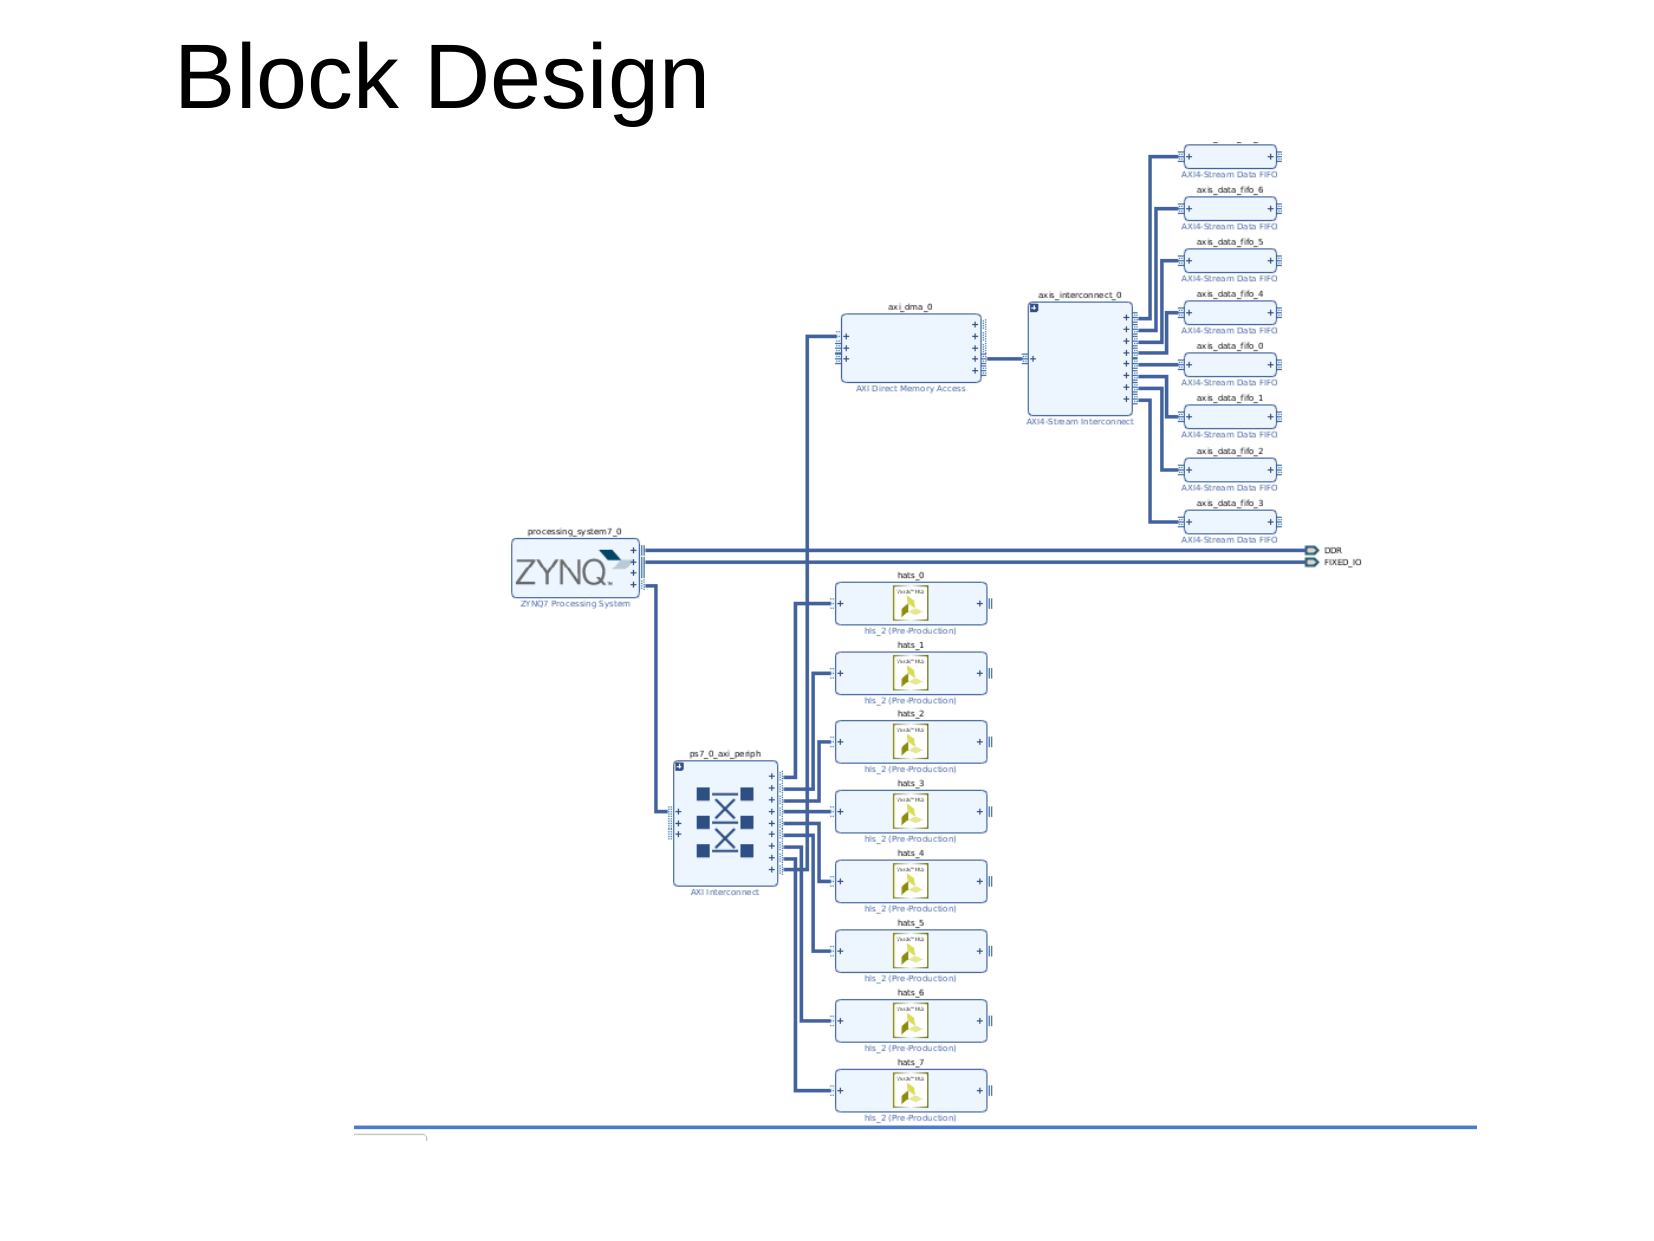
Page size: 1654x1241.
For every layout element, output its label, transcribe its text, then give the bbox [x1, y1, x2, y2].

picture [354, 142, 1477, 1141]
title Block Design [70, 0, 815, 154]
